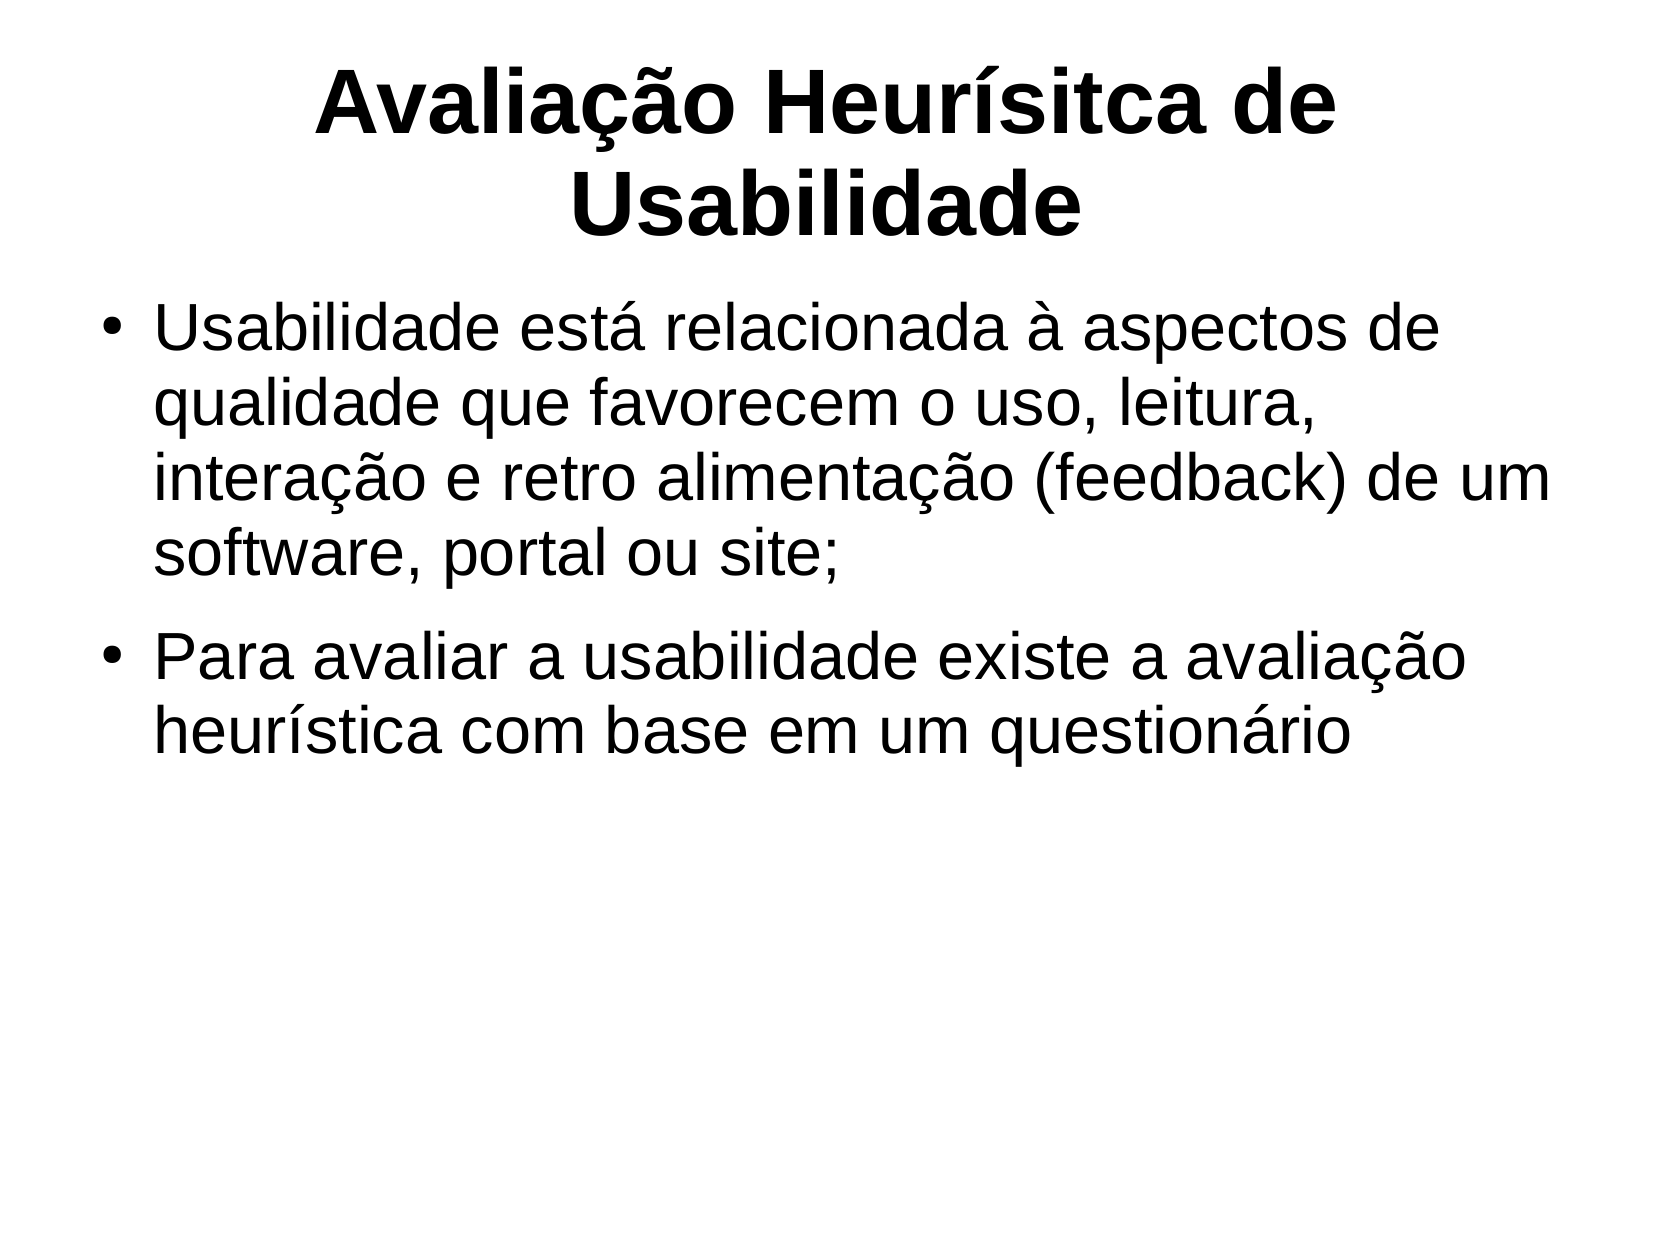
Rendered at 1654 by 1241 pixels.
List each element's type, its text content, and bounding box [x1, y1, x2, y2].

title Avaliação Heurísitca de Usabilidade [82, 49, 1571, 257]
list Usabilidade está relacionada à aspectos de qualidade que favorecem o uso, leitura, interação e retro alimentação (feedback) de um software, portal ou site; Para avaliar a usabilidade existe a avaliação heurística com base em um questionário [82, 290, 1571, 1010]
